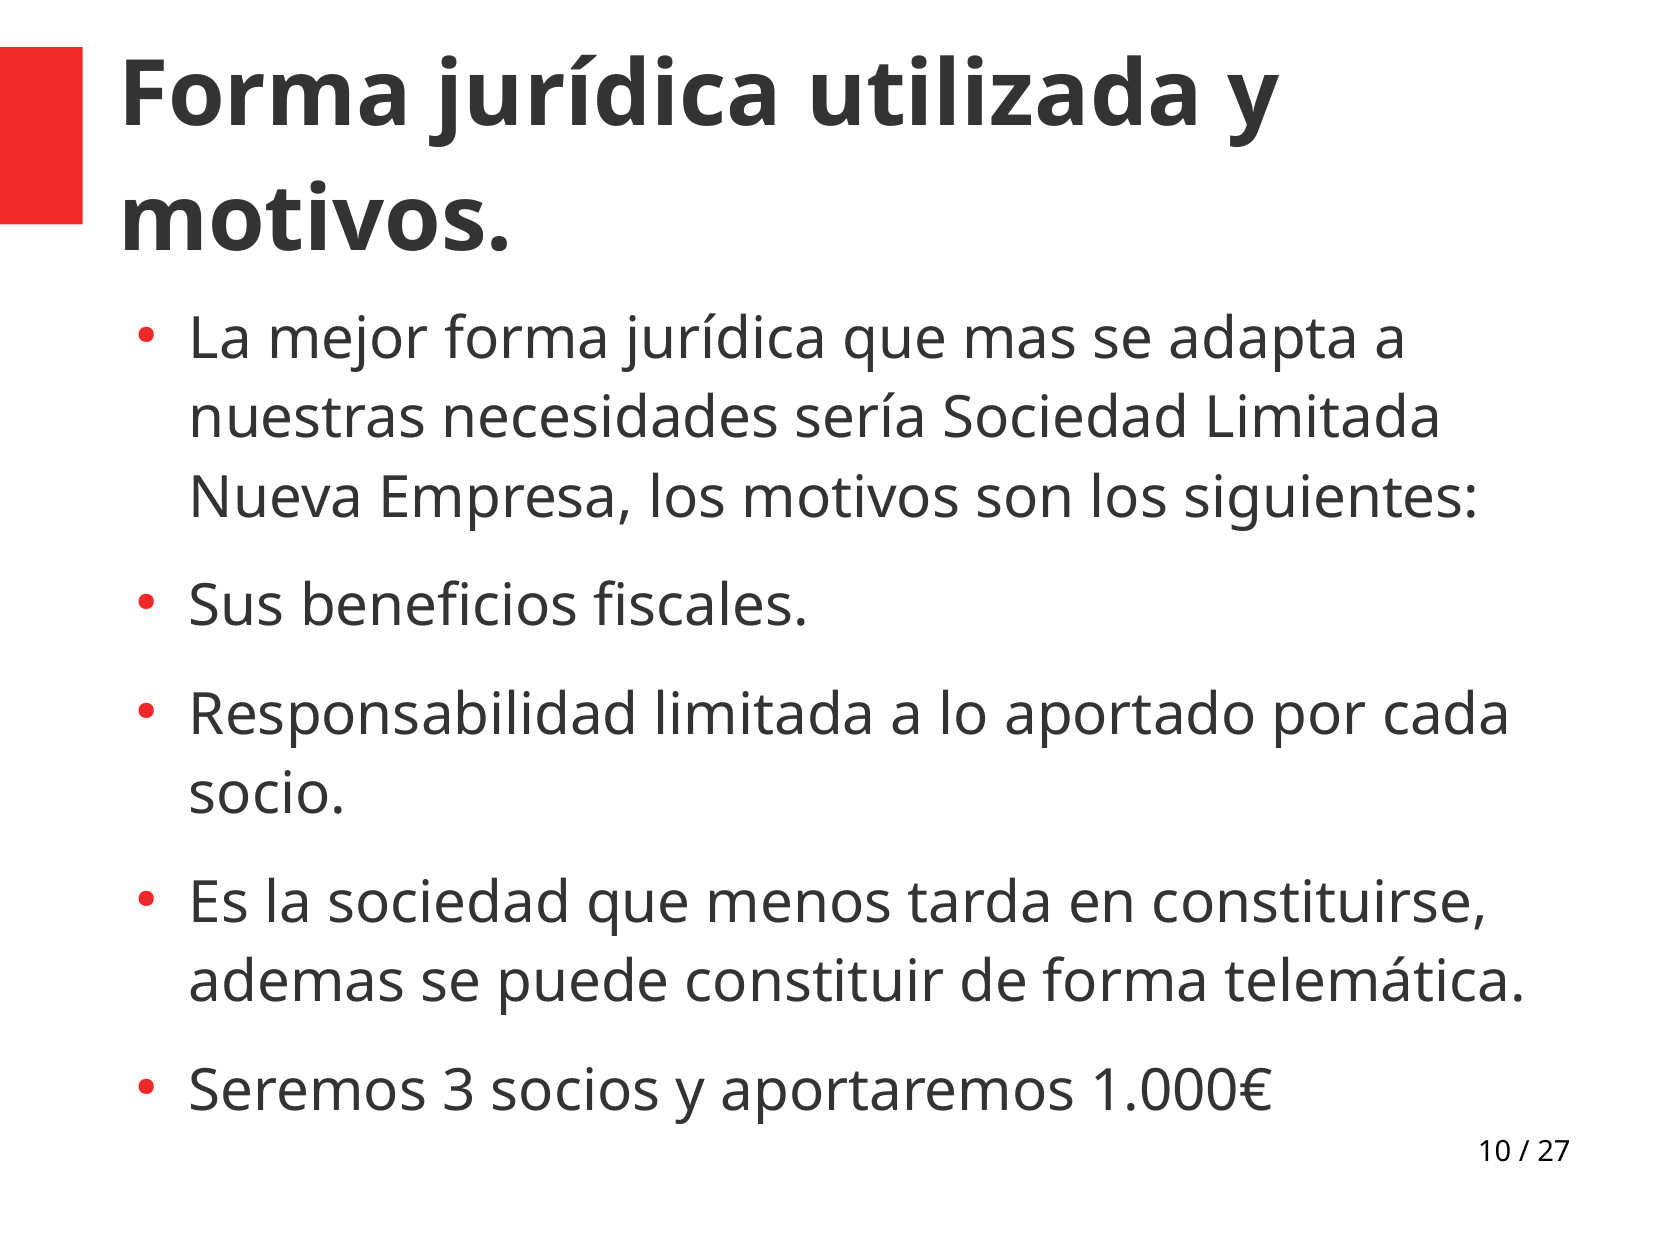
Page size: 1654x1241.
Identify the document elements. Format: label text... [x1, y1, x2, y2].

list La mejor forma jurídica que mas se adapta a nuestras necesidades sería Sociedad Limitada Nueva Empresa, los motivos son los siguientes: Sus beneficios fiscales. Responsabilidad limitada a lo aportado por cada socio. Es la sociedad que menos tarda en constituirse, ademas se puede constituir de forma telemática. Seremos 3 socios y aportaremos 1.000€ [118, 296, 1536, 1016]
title Forma jurídica utilizada y motivos. [118, 45, 1571, 260]
